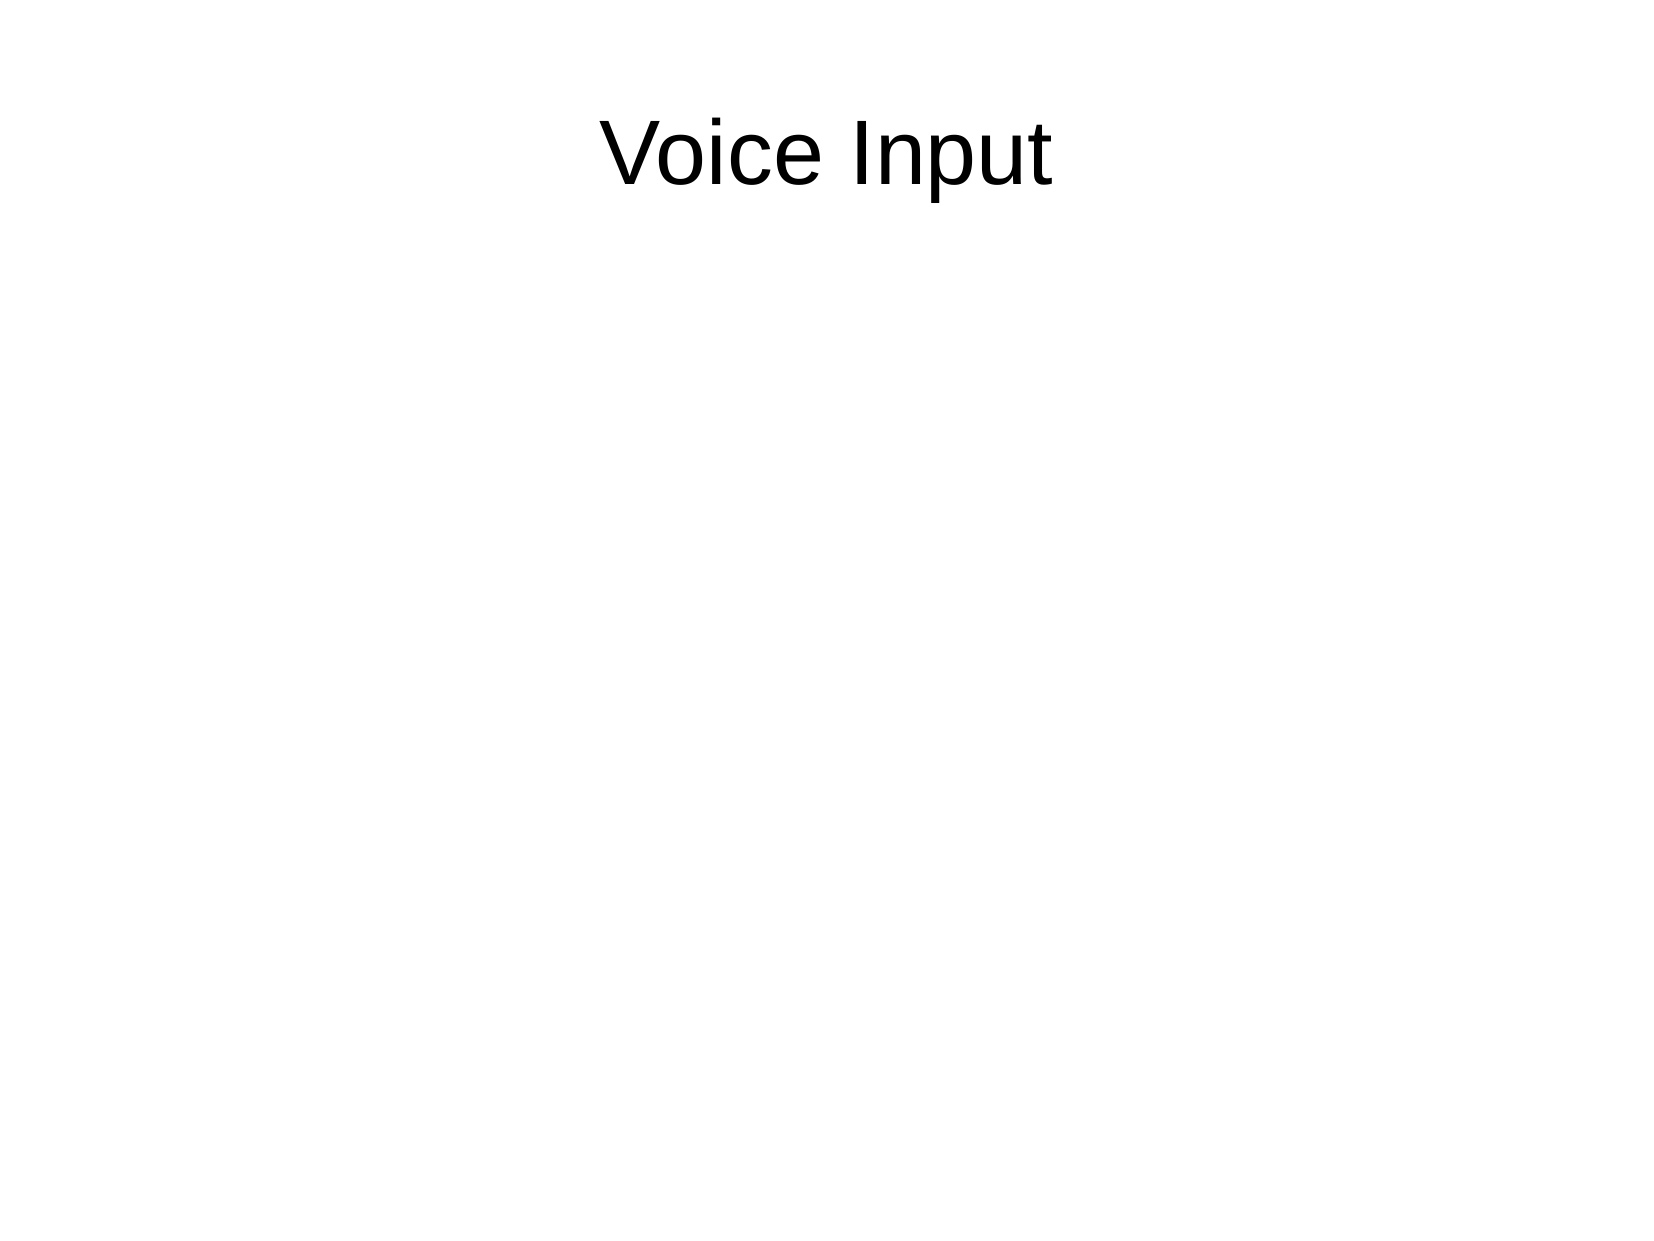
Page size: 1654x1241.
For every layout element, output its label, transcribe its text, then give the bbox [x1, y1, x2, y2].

title Voice Input [82, 49, 1571, 257]
